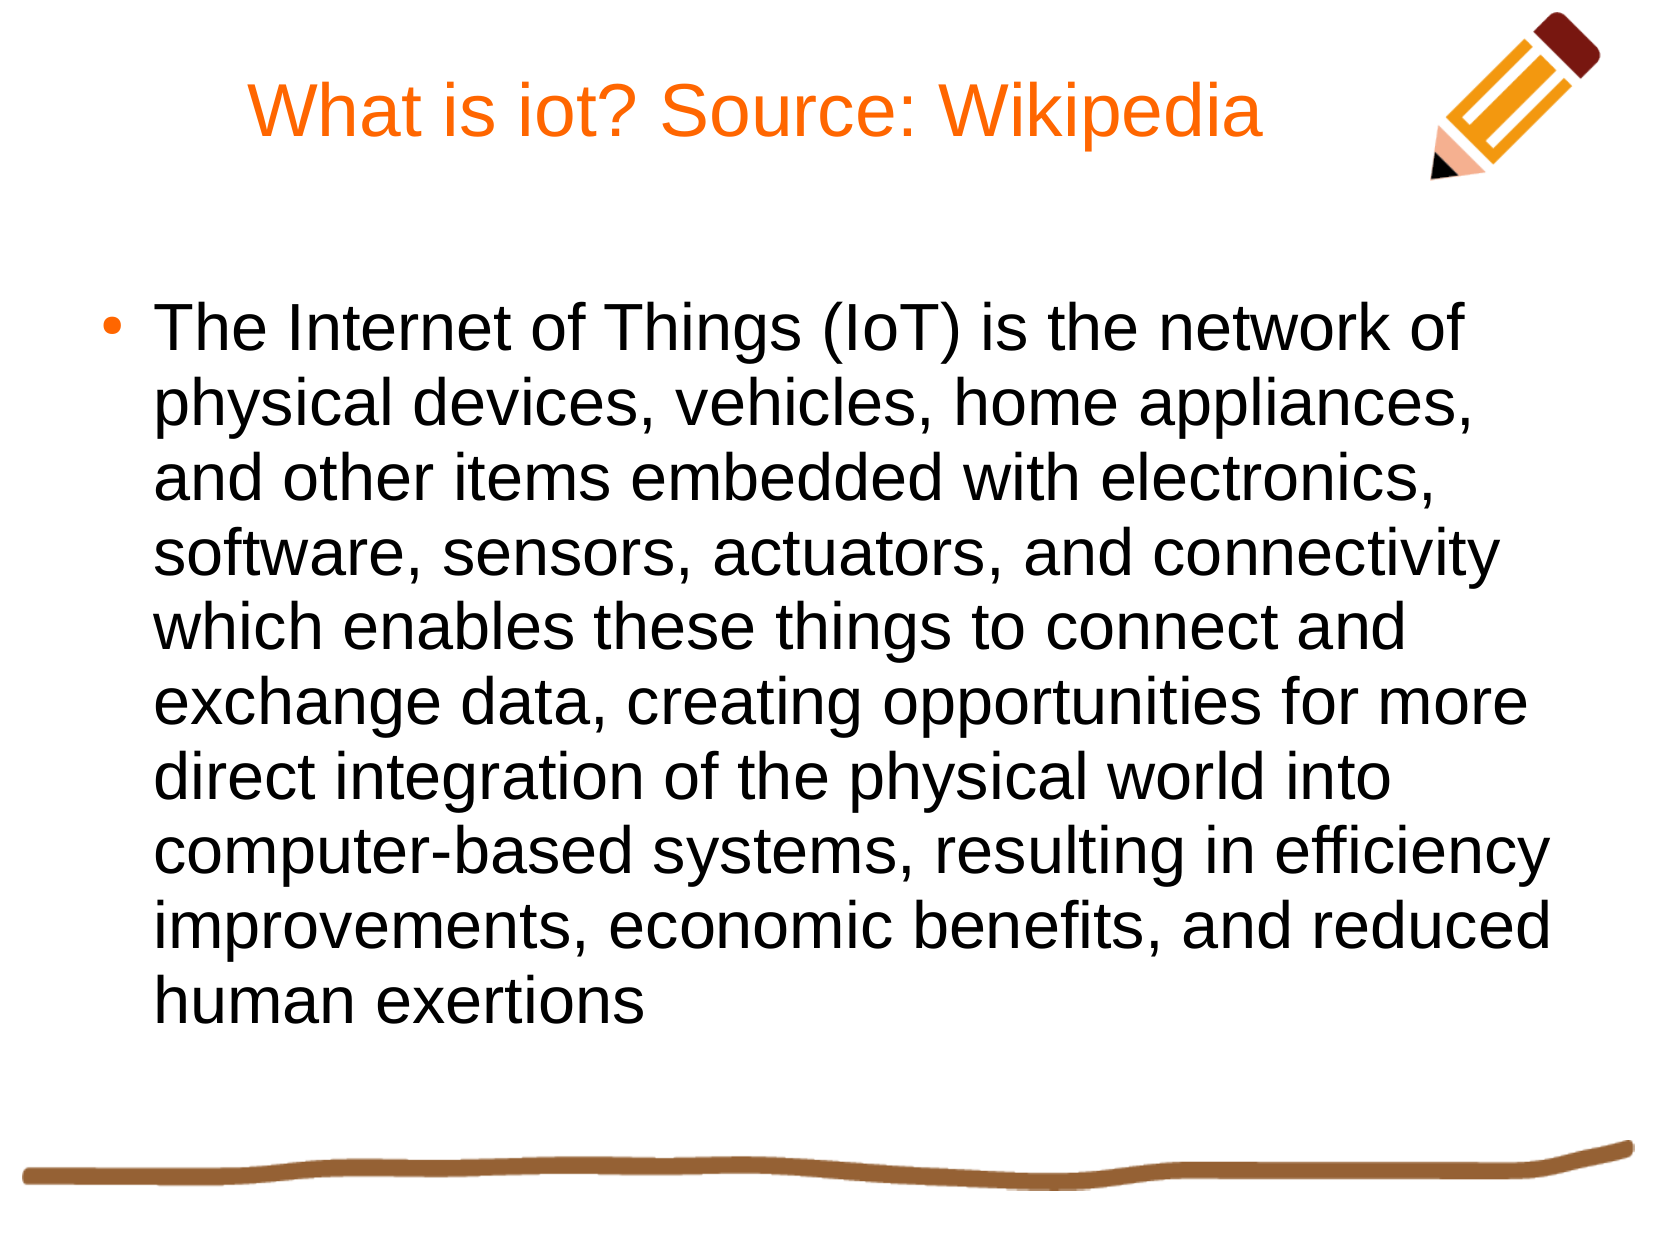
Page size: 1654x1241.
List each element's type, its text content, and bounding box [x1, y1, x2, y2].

picture [1430, 12, 1601, 181]
list The Internet of Things (IoT) is the network of physical devices, vehicles, home appliances, and other items embedded with electronics, software, sensors, actuators, and connectivity which enables these things to connect and exchange data, creating opportunities for more direct integration of the physical world into computer-based systems, resulting in efficiency improvements, economic benefits, and reduced human exertions [82, 290, 1571, 1122]
picture [22, 1140, 1635, 1191]
title What is iot? Source: Wikipedia [82, 49, 1430, 172]
